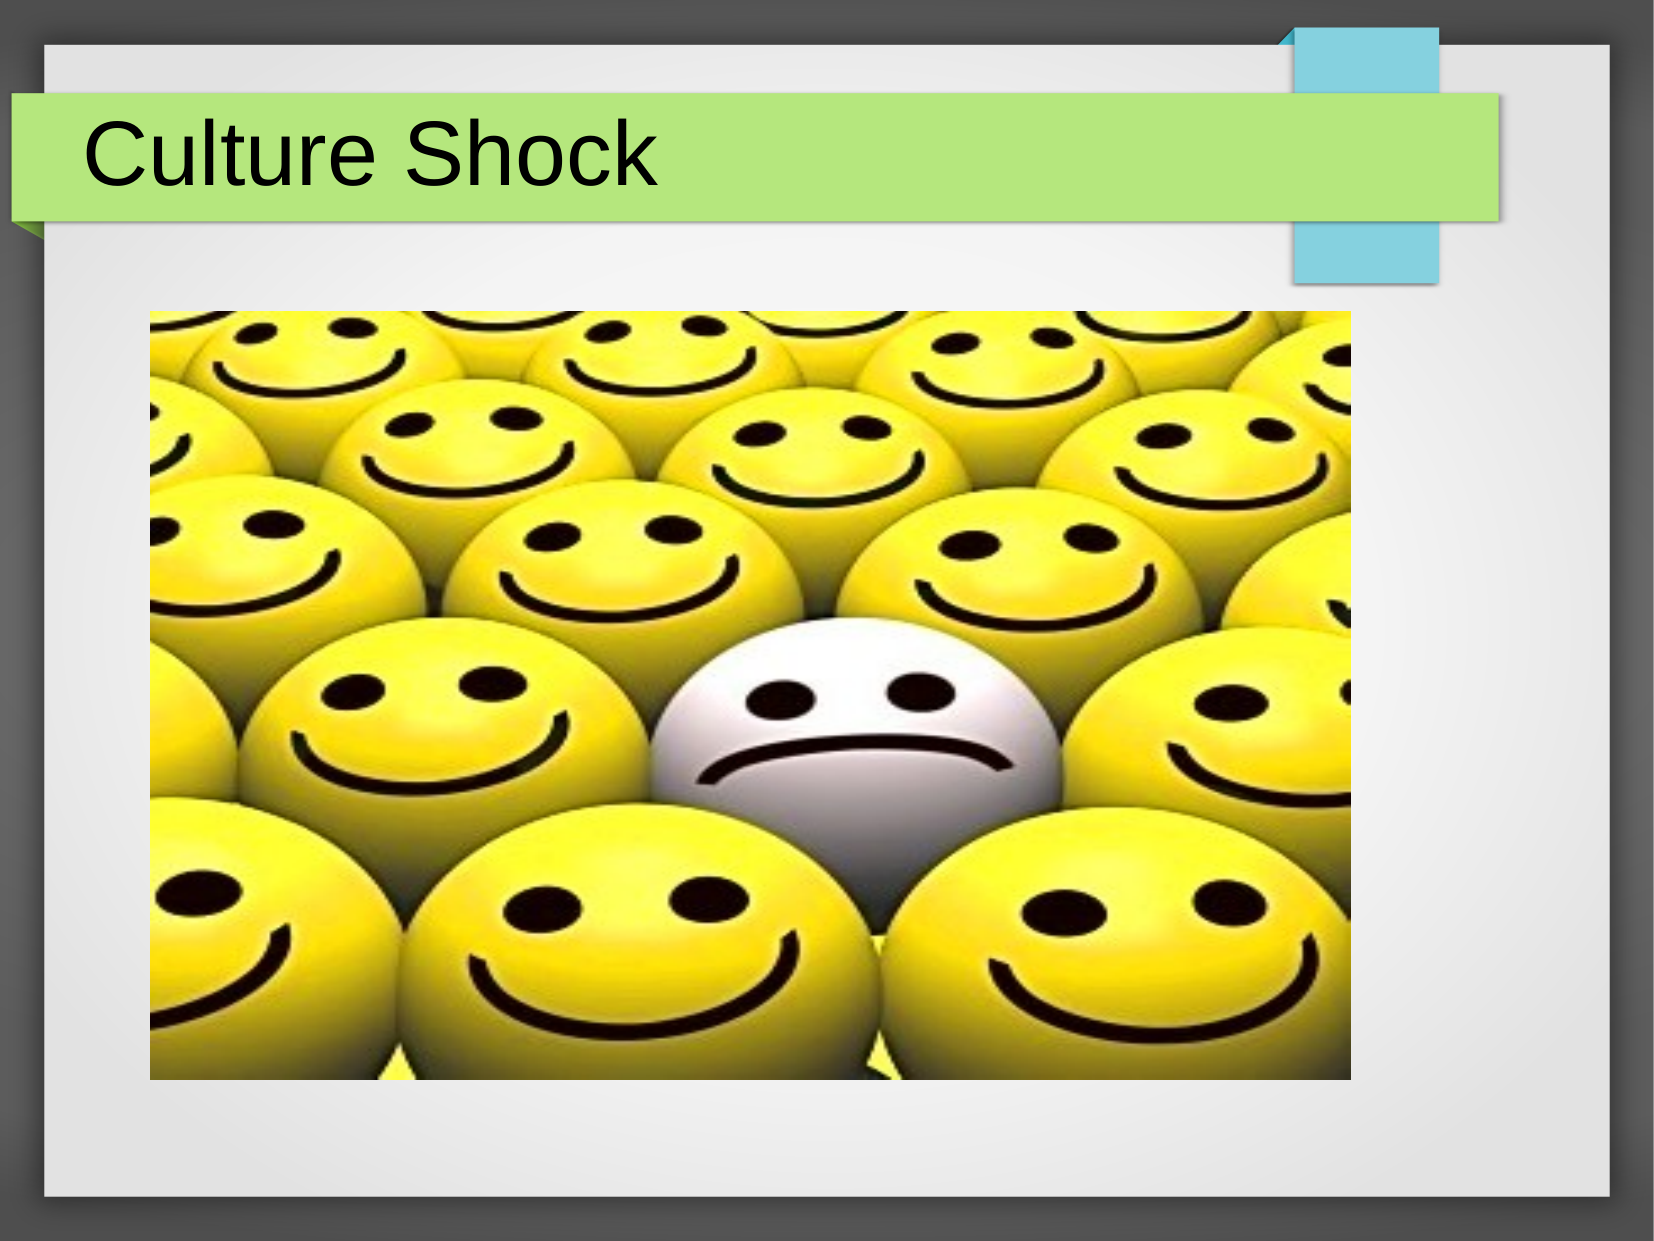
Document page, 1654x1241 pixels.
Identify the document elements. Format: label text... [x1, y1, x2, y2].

title Culture Shock [82, 94, 1264, 213]
picture [0, 0, 1654, 1241]
